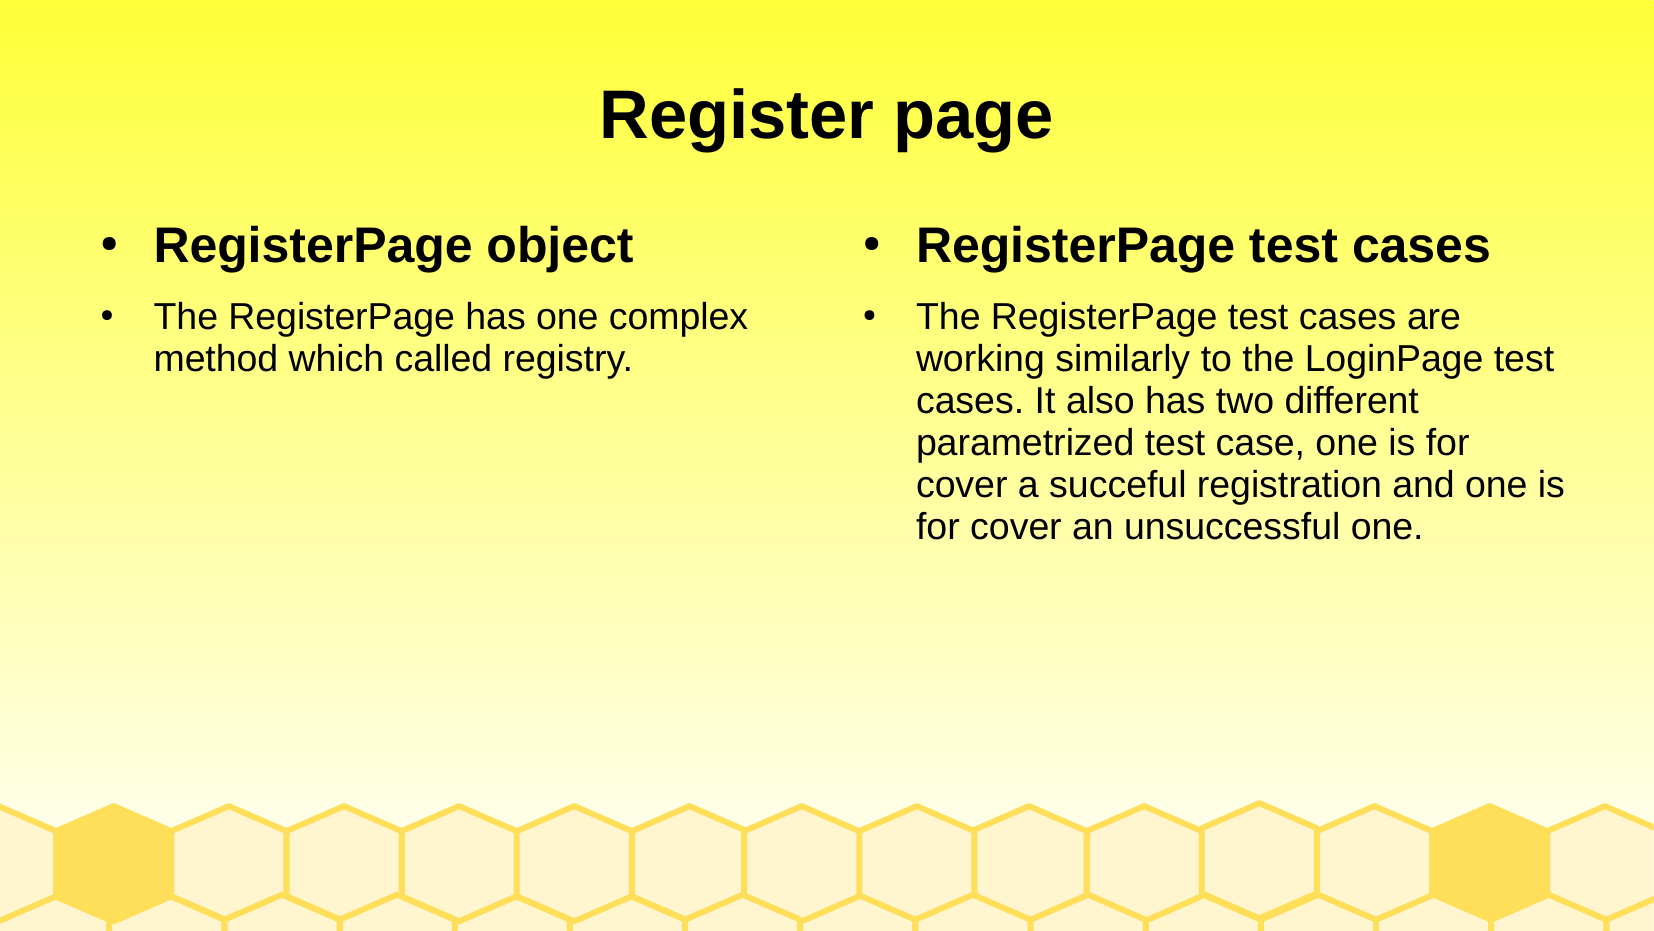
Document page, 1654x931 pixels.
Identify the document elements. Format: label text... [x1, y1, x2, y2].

list RegisterPage test cases The RegisterPage test cases are working similarly to the LoginPage test cases. It also has two different parametrized test case, one is for cover a succeful registration and one is for cover an unsuccessful one. [845, 217, 1572, 758]
title Register page [82, 37, 1571, 193]
list RegisterPage object The RegisterPage has one complex method which called registry. [82, 217, 809, 758]
